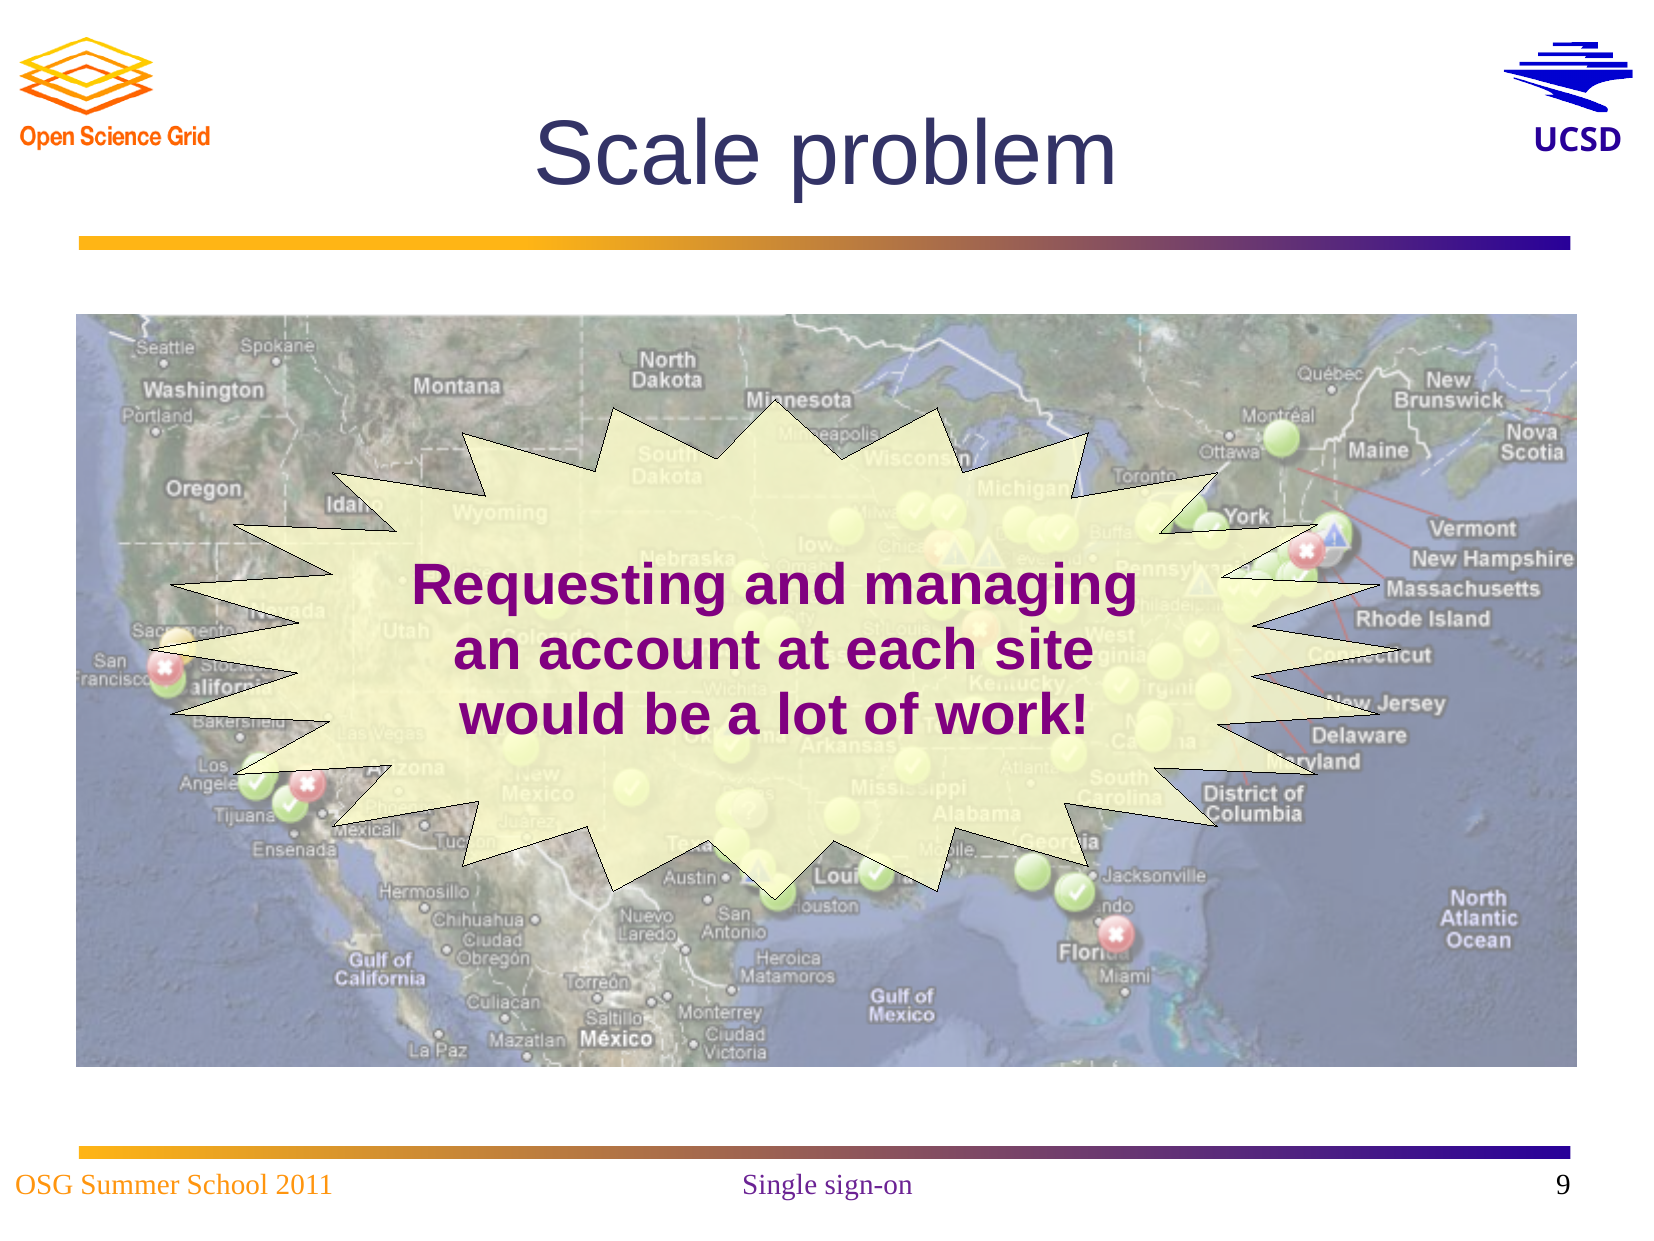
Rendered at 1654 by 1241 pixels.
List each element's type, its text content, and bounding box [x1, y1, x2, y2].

text_box [69, 307, 1593, 1085]
title Scale problem [82, 49, 1571, 257]
text_box Requesting and managing an account at each site would be a lot of work! [149, 399, 1401, 900]
picture [1495, 42, 1637, 118]
picture [0, 14, 229, 167]
